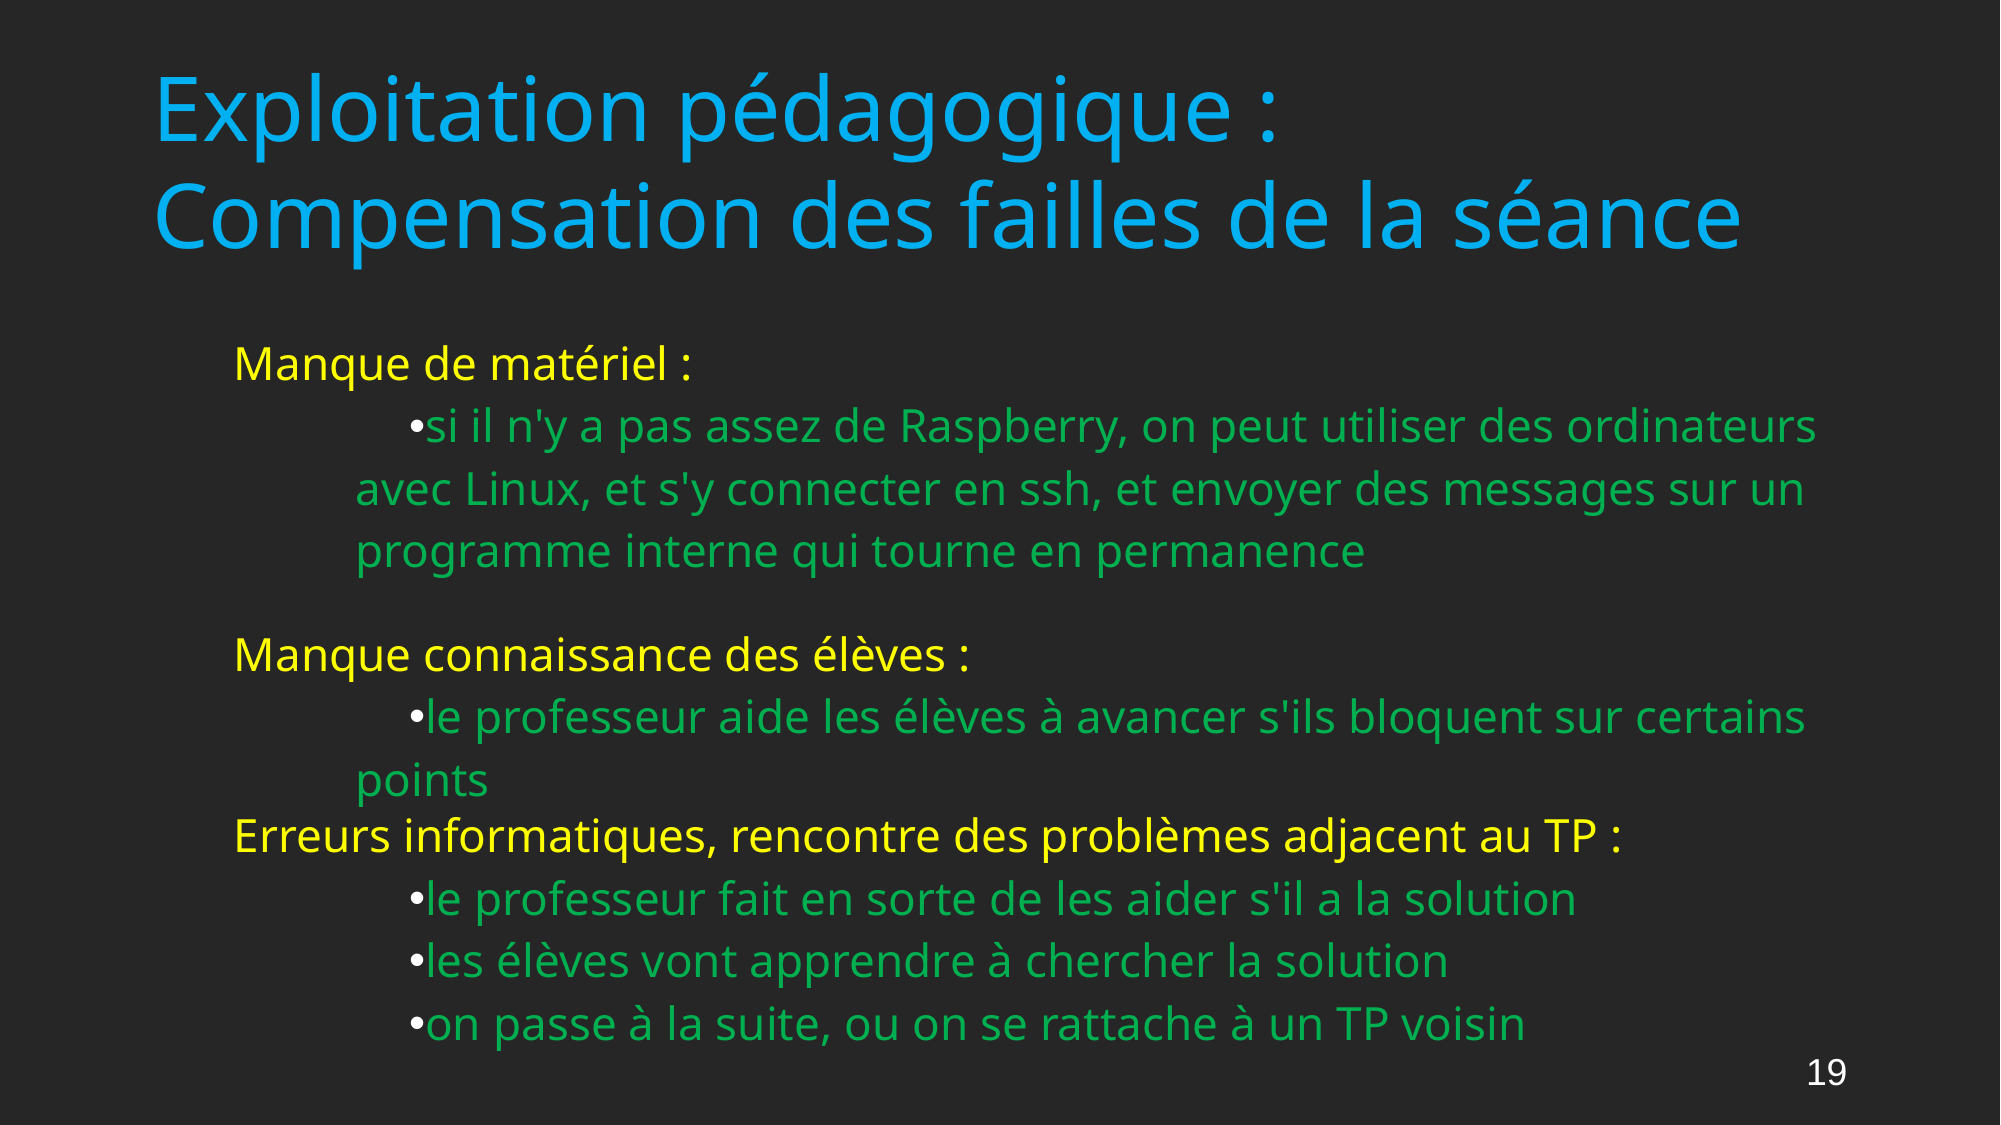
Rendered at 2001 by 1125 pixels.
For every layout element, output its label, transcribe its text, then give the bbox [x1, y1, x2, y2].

text_box [1412, 1042, 1863, 1103]
text_box Erreurs informatiques, rencontre des problèmes adjacent au TP : le professeur fait en sorte de les aider s'il a la solution les élèves vont apprendre à chercher la solution on passe à la suite, ou on se rattache à un TP voisin [218, 796, 1902, 1032]
text_box Manque connaissance des élèves : le professeur aide les élèves à avancer s'ils bloquent sur certains points [218, 614, 1878, 740]
title Exploitation pédagogique : Compensation des failles de la séance [137, 59, 1863, 278]
text_box Manque de matériel : si il n'y a pas assez de Raspberry, on peut utiliser des ordinateurs avec Linux, et s'y connecter en ssh, et envoyer des messages sur un programme interne qui tourne en permanence [218, 323, 1869, 559]
